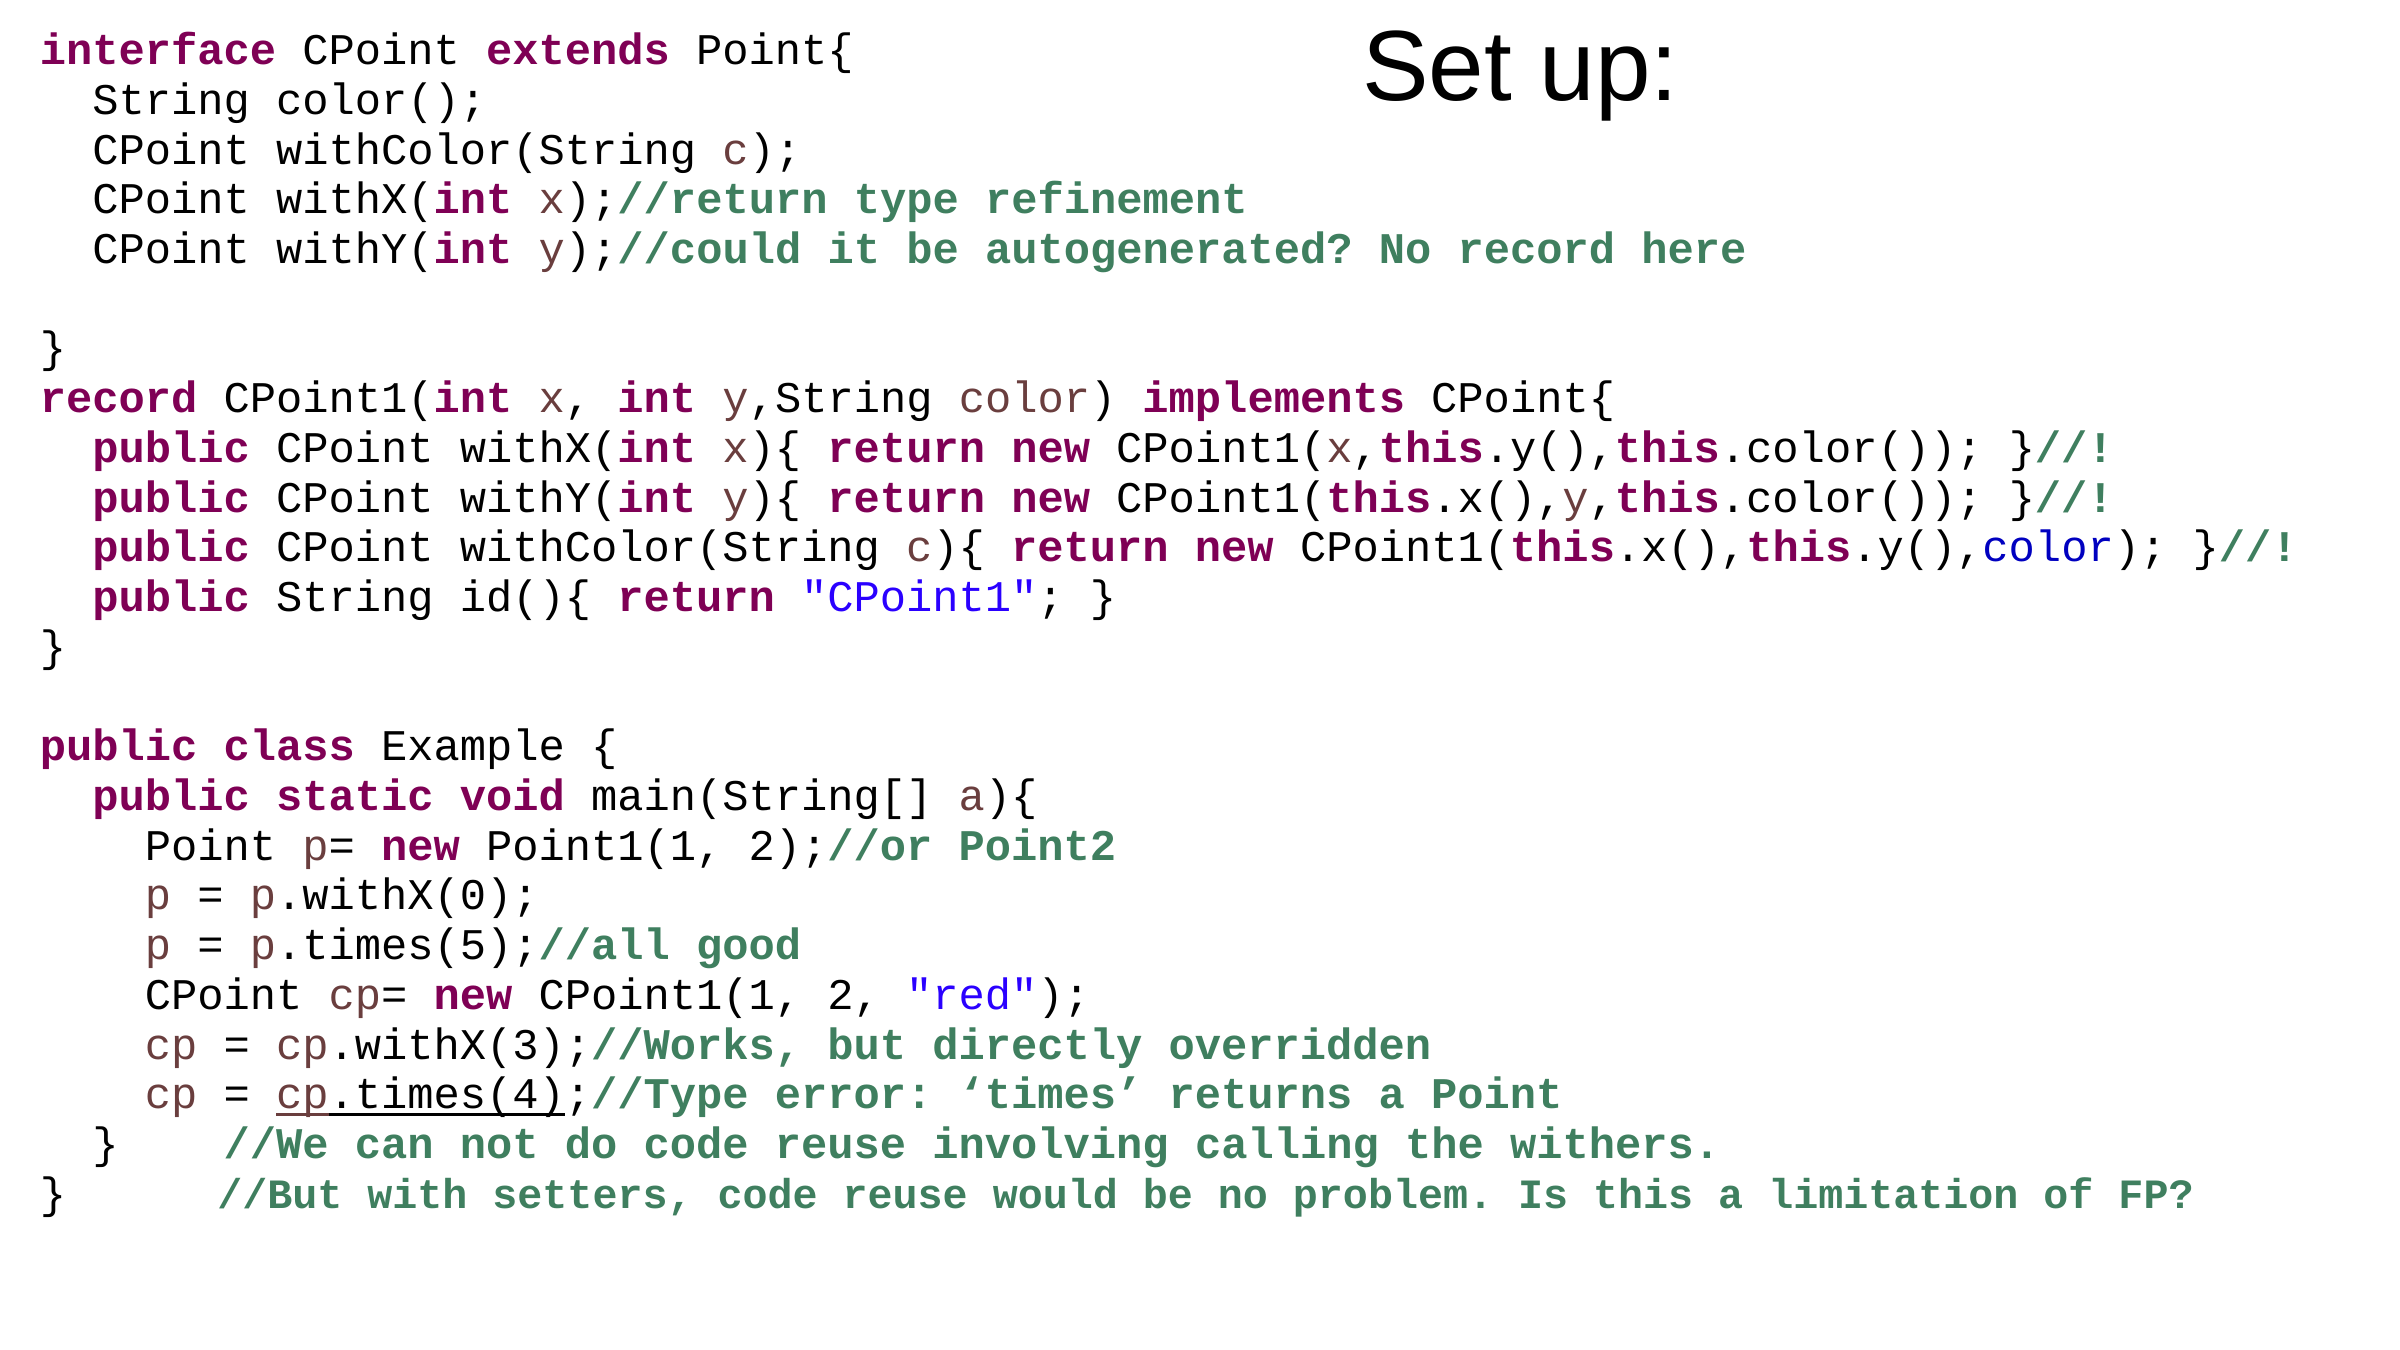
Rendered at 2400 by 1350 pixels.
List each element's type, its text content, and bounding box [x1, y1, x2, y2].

title Set up: [300, 0, 2400, 179]
text_box interface CPoint extends Point{ String color(); CPoint withColor(String c); CPoint withX(int x);//return type refinement CPoint withY(int y);//could it be autogenerated? No record here } record CPoint1(int x, int y,String color) implements CPoint{ public CPoint withX(int x){ return new CPoint1(x,this.y(),this.color()); }//! public CPoint withY(int y){ return new CPoint1(this.x(),y,this.color()); }//! public CPoint withColor(String c){ return new CPoint1(this.x(),this.y(),color); }//! public String id(){ return "CPoint1"; } } public class Example { public static void main(String[] a){ Point p= new Point1(1, 2);//or Point2 p = p.withX(0); p = p.times(5);//all good CPoint cp= new CPoint1(1, 2, "red"); cp = cp.withX(3);//Works, but directly overridden cp = cp.times(4);//Type error: ‘times’ returns a Point } //We can not do code reuse involving calling the withers. } //But with setters, code reuse would be no problem. Is this a limitation of FP? [25, 20, 2356, 1279]
